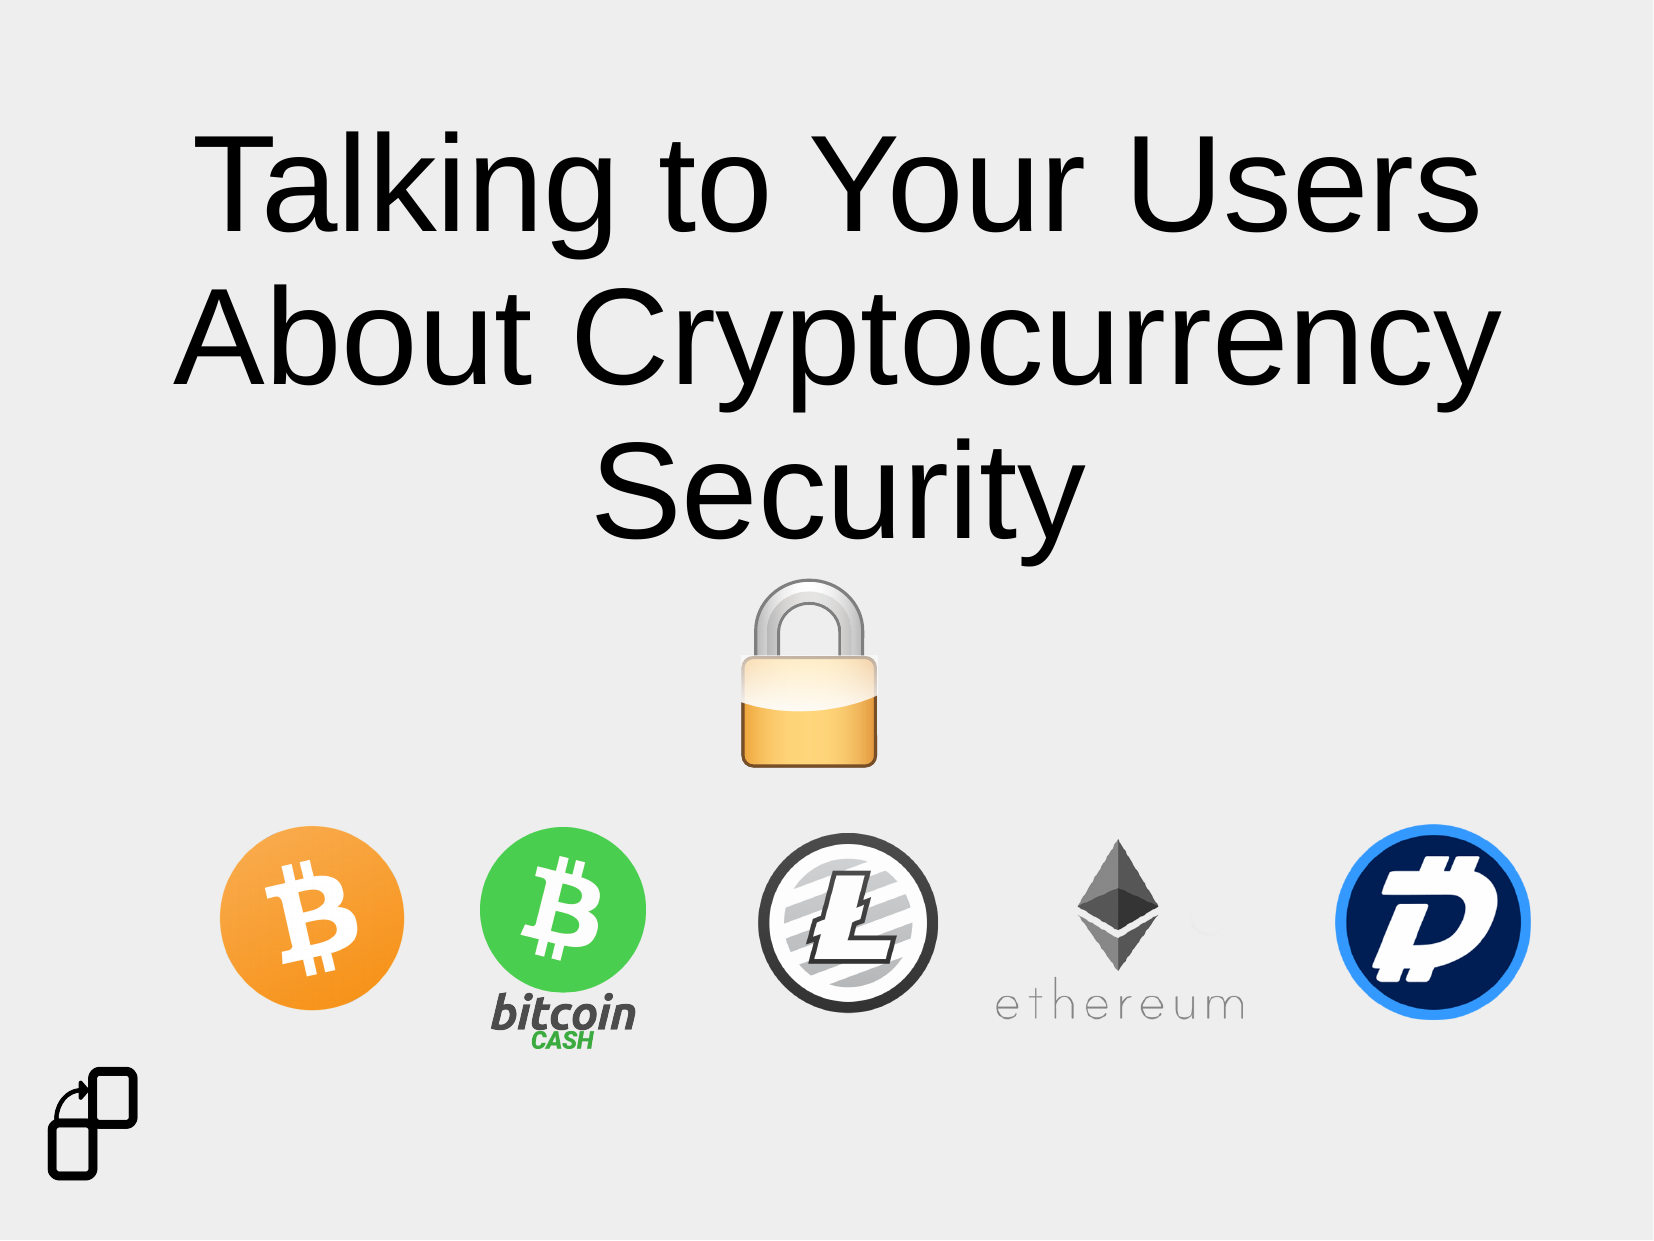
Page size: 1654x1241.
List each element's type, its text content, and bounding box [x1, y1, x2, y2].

picture [30, 1062, 153, 1186]
picture [188, 794, 436, 1042]
picture [1335, 824, 1531, 1021]
picture [480, 570, 1250, 1073]
title Talking to Your Users About Cryptocurrency Security [86, 0, 1591, 706]
